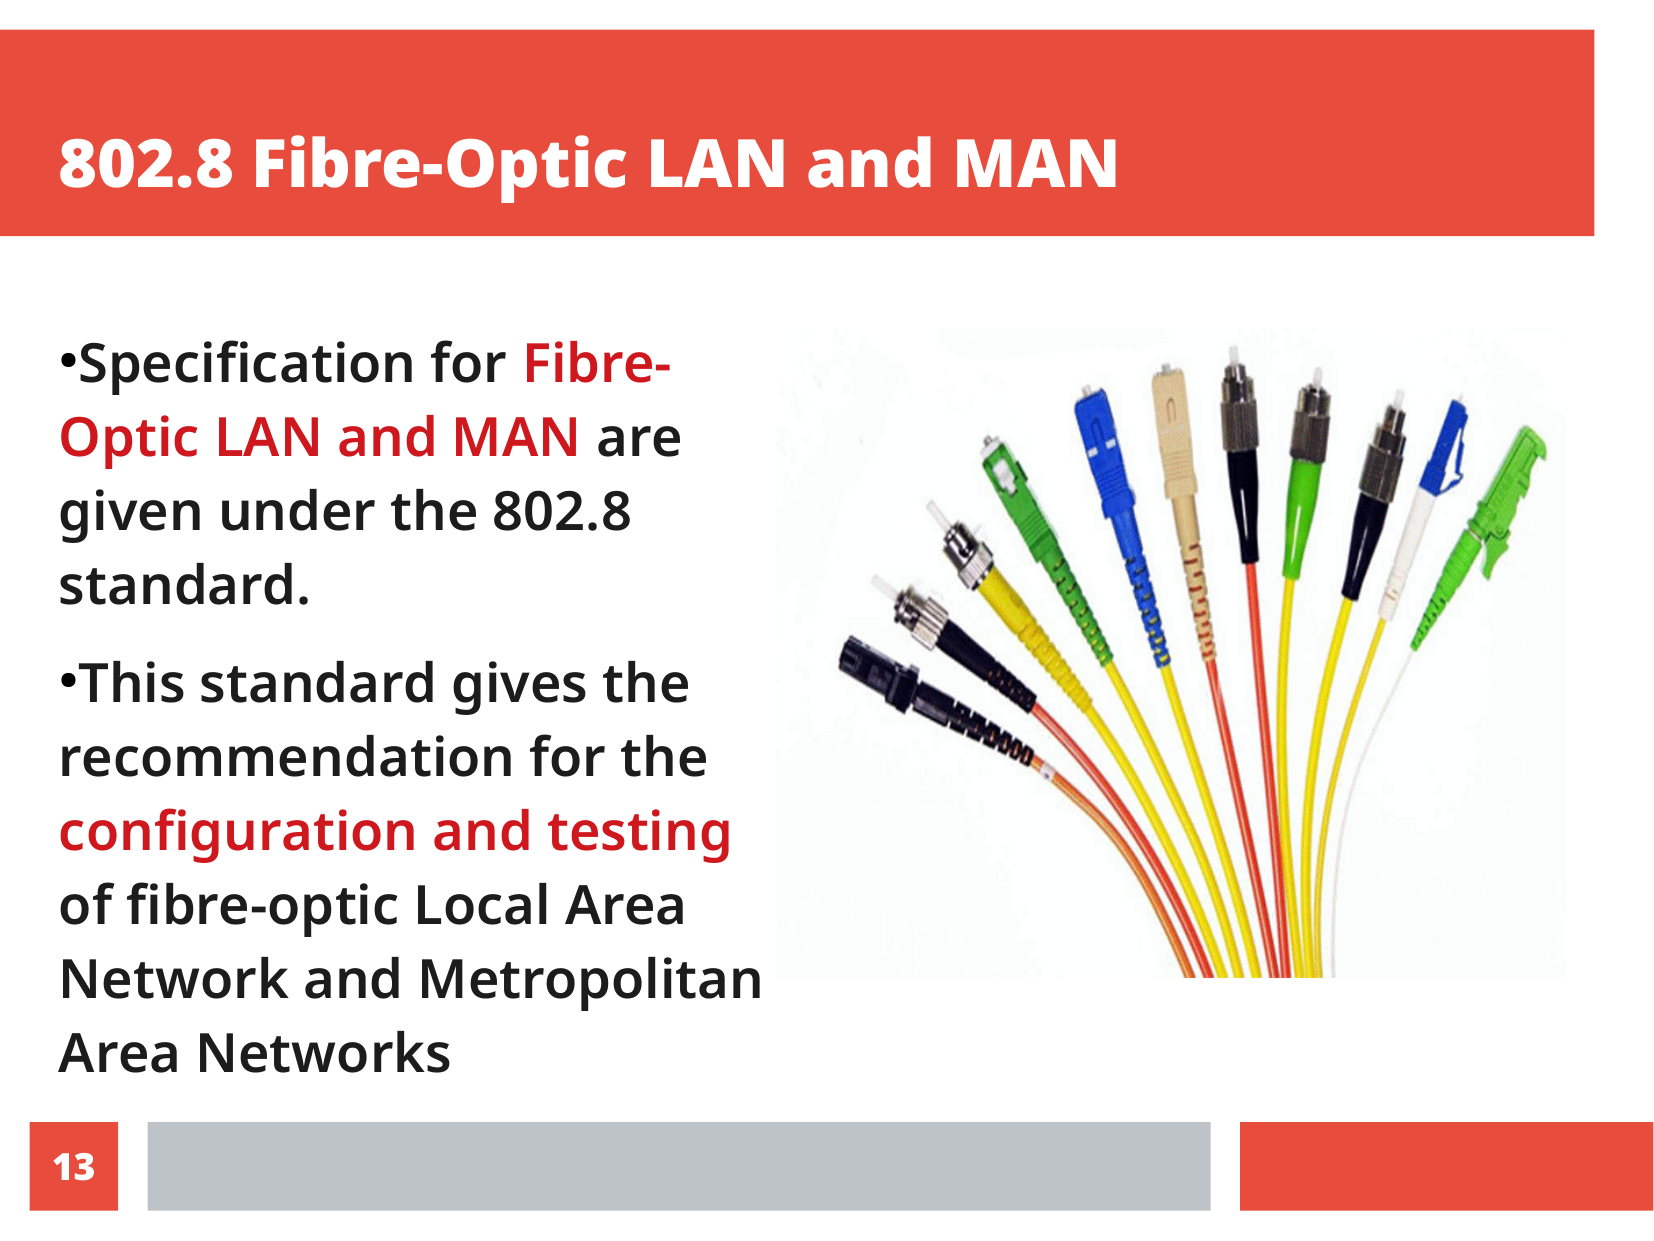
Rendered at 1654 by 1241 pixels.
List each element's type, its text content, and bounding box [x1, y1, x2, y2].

title 802.8 Fibre-Optic LAN and MAN [59, 59, 1595, 207]
picture [776, 328, 1566, 978]
list Specification for Fibre-Optic LAN and MAN are given under the 802.8 standard. This standard gives the recommendation for the configuration and testing of fibre-optic Local Area Network and Metropolitan Area Networks [59, 324, 794, 1093]
